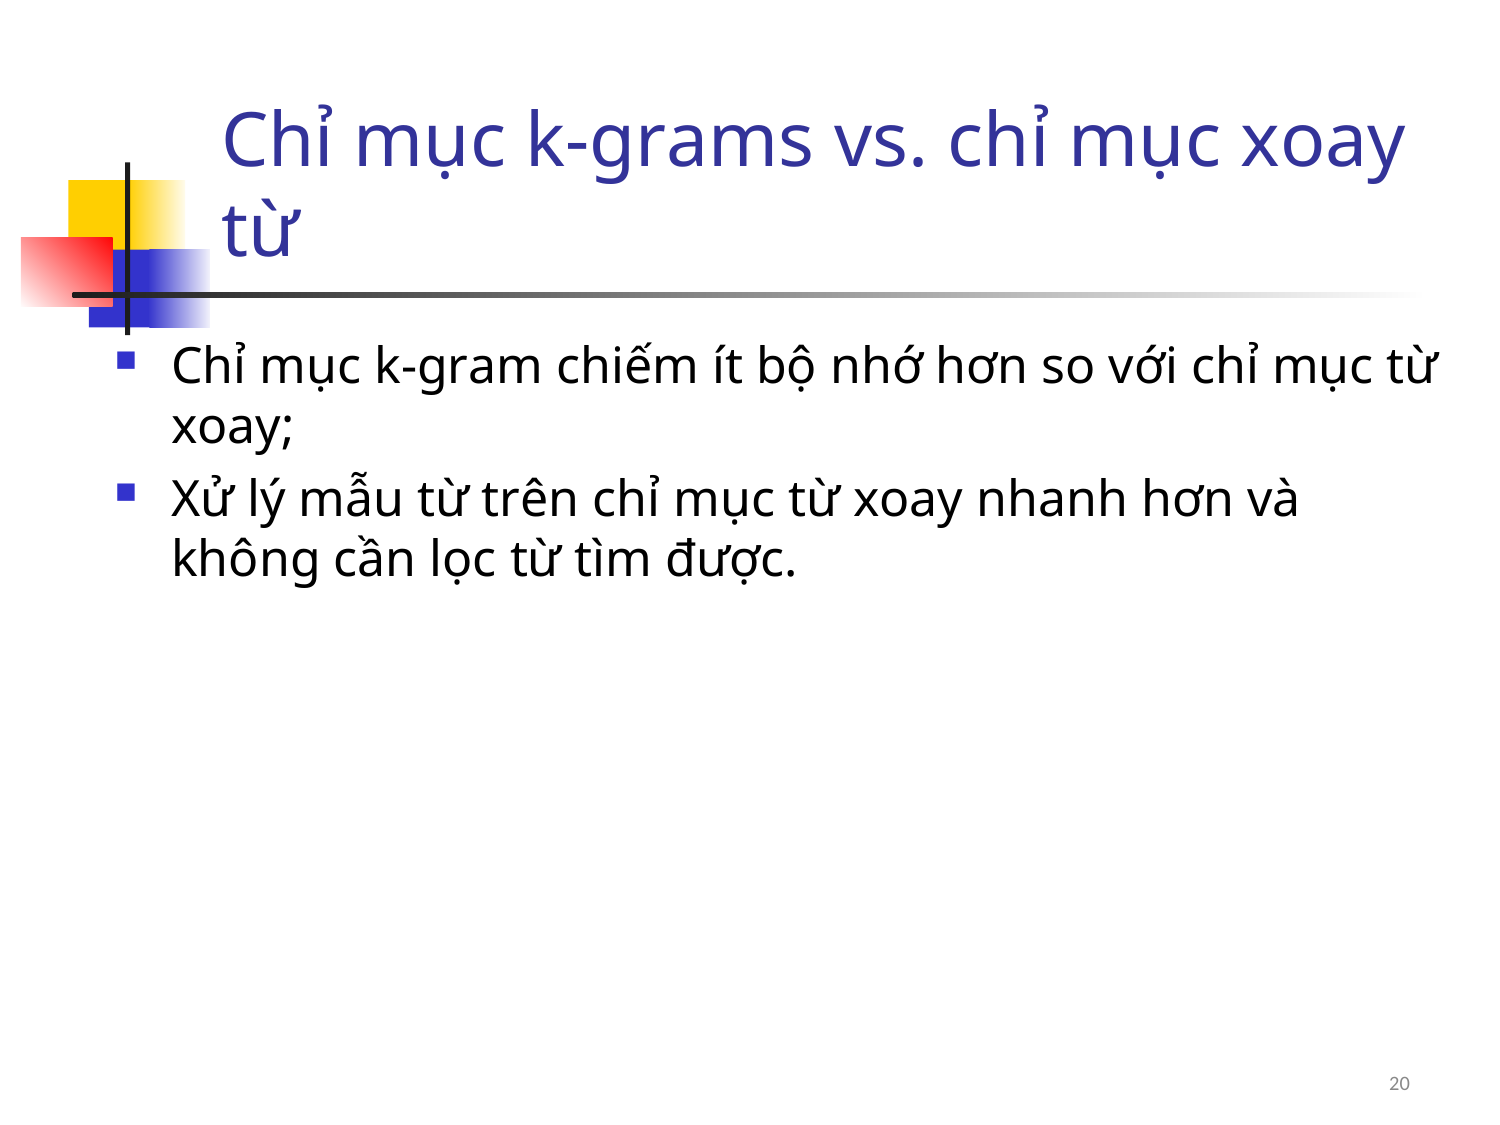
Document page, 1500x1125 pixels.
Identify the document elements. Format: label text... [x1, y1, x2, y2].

text_box <number> [1074, 1083, 1426, 1103]
text_box Chỉ mục k-grams vs. chỉ mục xoay từ [206, 48, 1465, 279]
text_box Chỉ mục k-gram chiếm ít bộ nhớ hơn so với chỉ mục từ xoay; Xử lý mẫu từ trên chỉ mục từ xoay nhanh hơn và không cần lọc từ tìm được. [100, 326, 1465, 1083]
